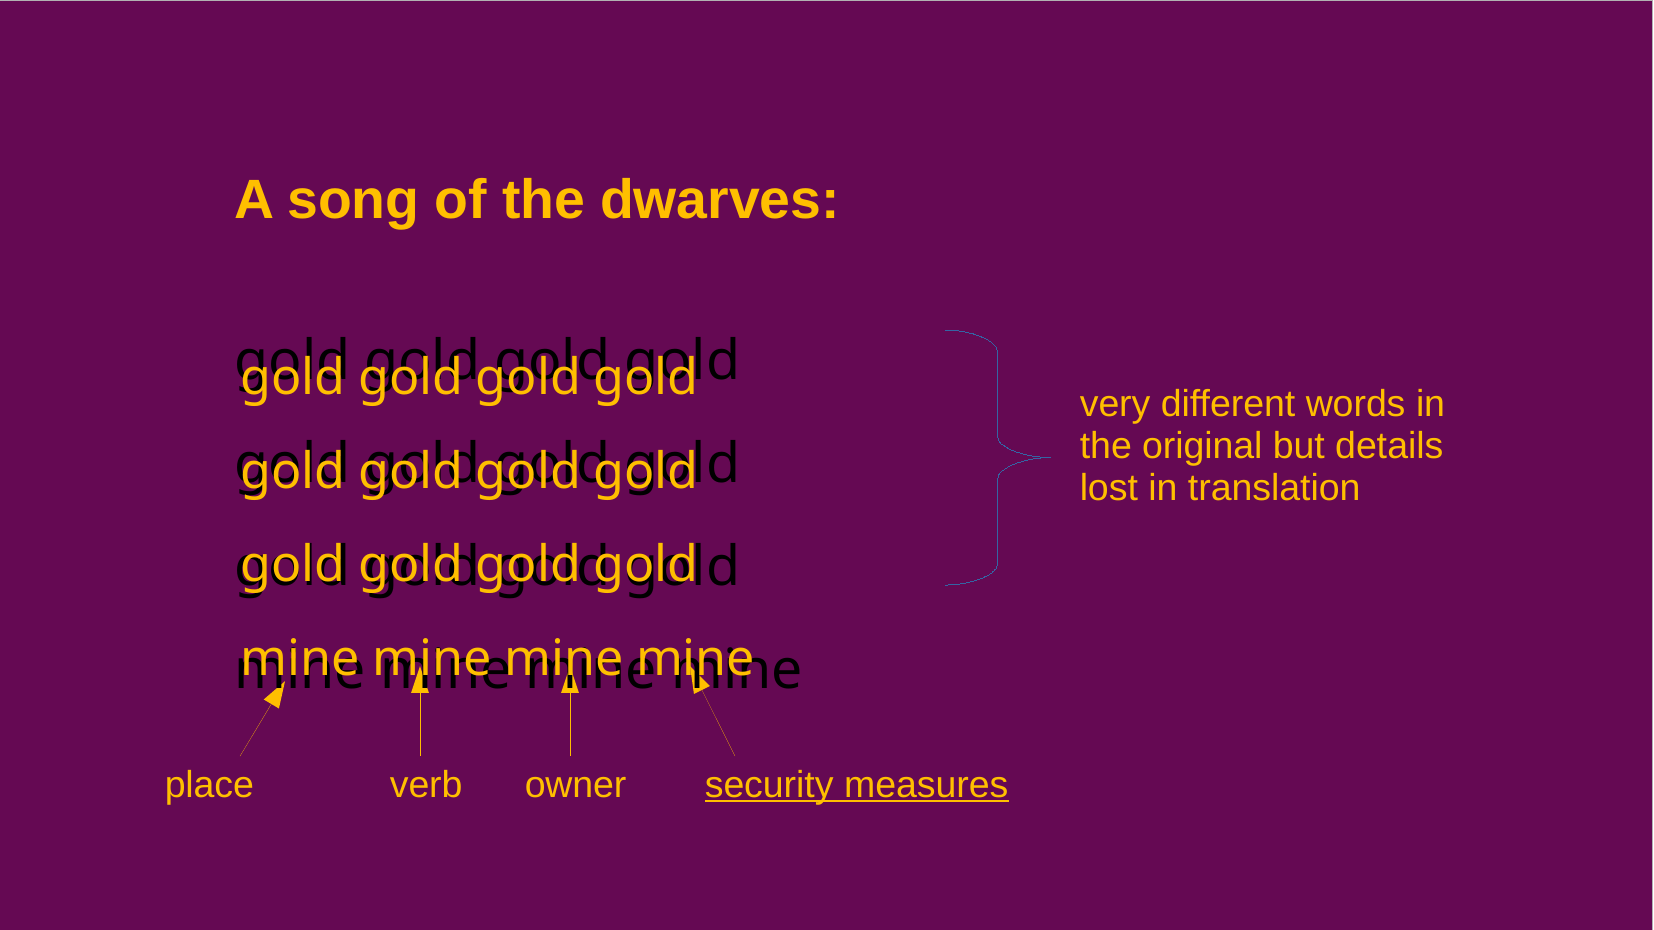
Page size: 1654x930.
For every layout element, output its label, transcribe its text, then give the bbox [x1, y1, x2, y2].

text_box place [150, 756, 316, 814]
text_box security measures [690, 756, 1066, 856]
list gold gold gold gold gold gold gold gold gold gold gold gold mine mine mine mine [240, 153, 1294, 694]
text_box [0, 0, 1653, 930]
text_box owner [510, 756, 690, 814]
text_box verb [375, 756, 510, 814]
list A song of the dwarves: gold gold gold gold gold gold gold gold gold gold gold gold mine mine mine mine [234, 168, 886, 709]
text_box very different words in the original but details lost in translation [1294, 375, 1471, 600]
